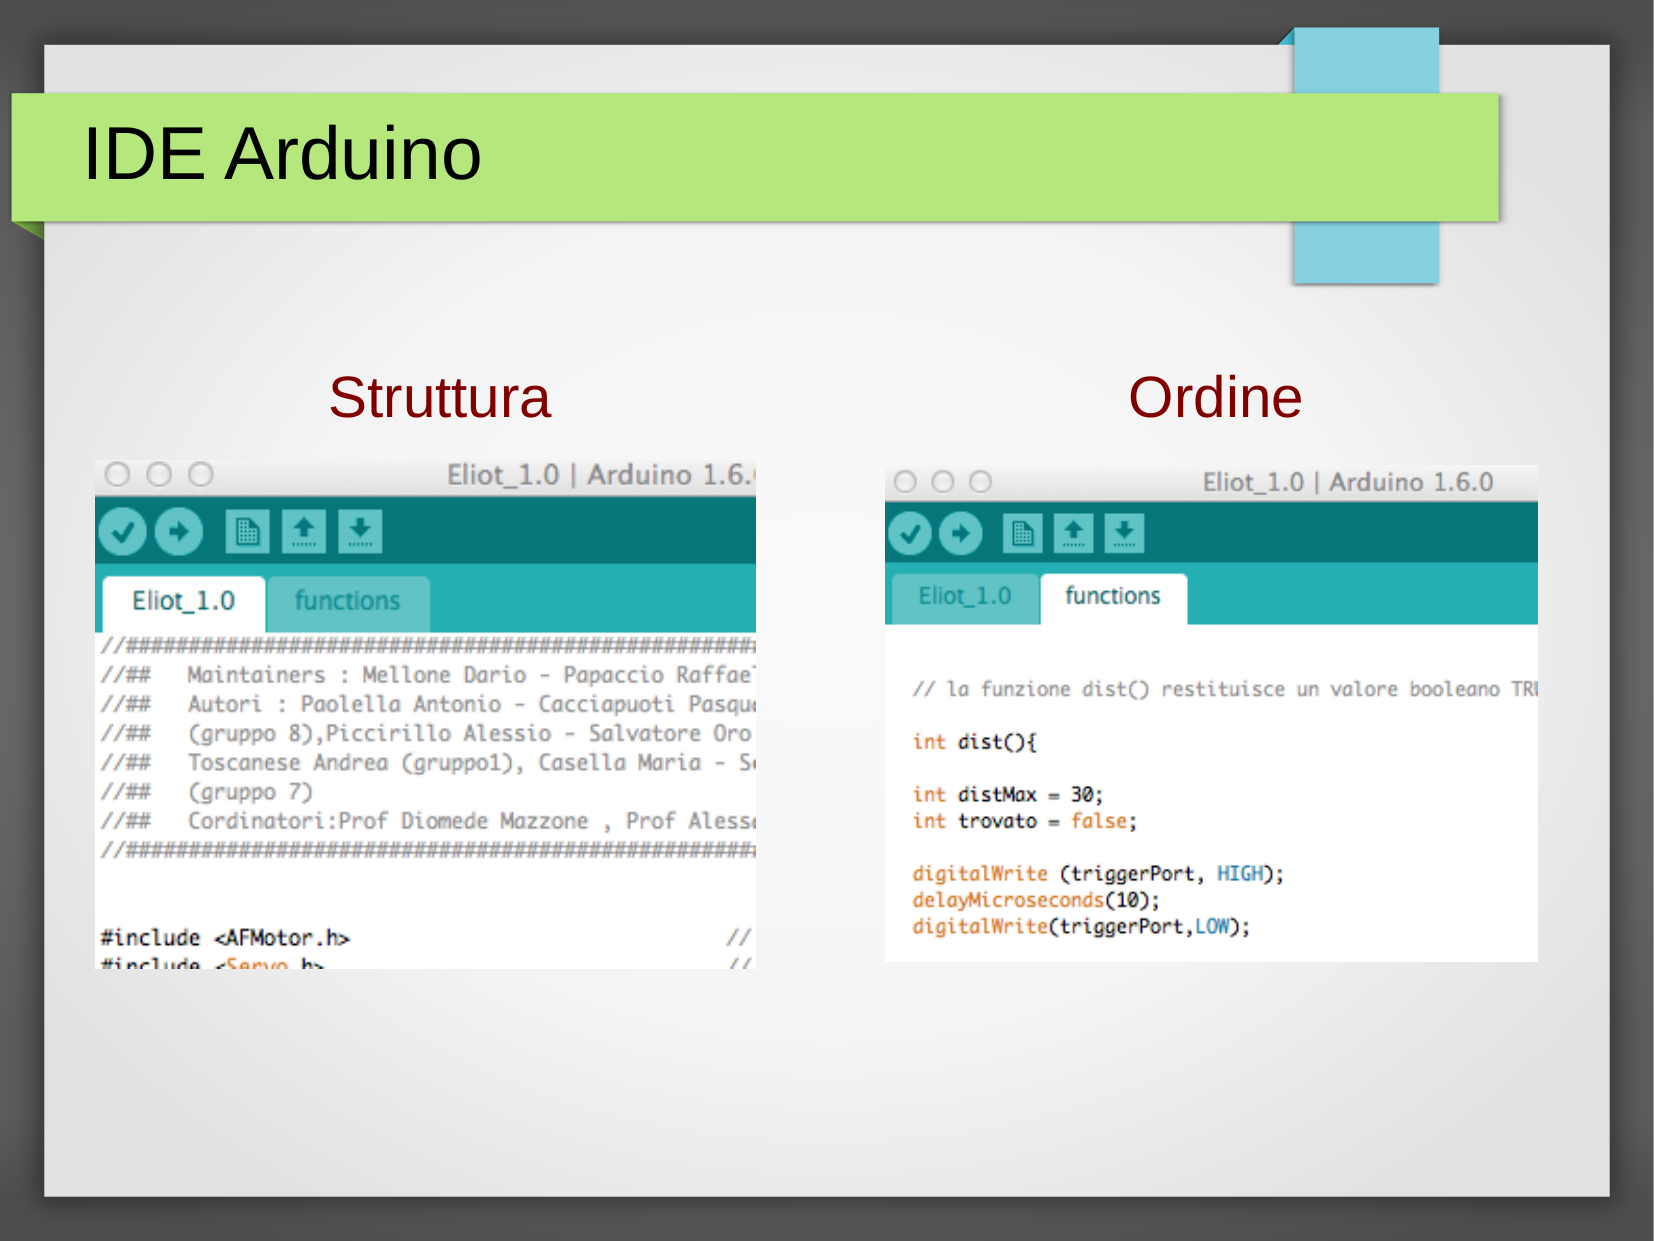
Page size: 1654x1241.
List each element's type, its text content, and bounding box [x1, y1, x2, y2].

text_box Ordine [1027, 357, 1406, 438]
text_box Struttura [224, 357, 674, 438]
picture [0, 0, 1654, 1241]
title IDE Arduino [82, 94, 1264, 213]
